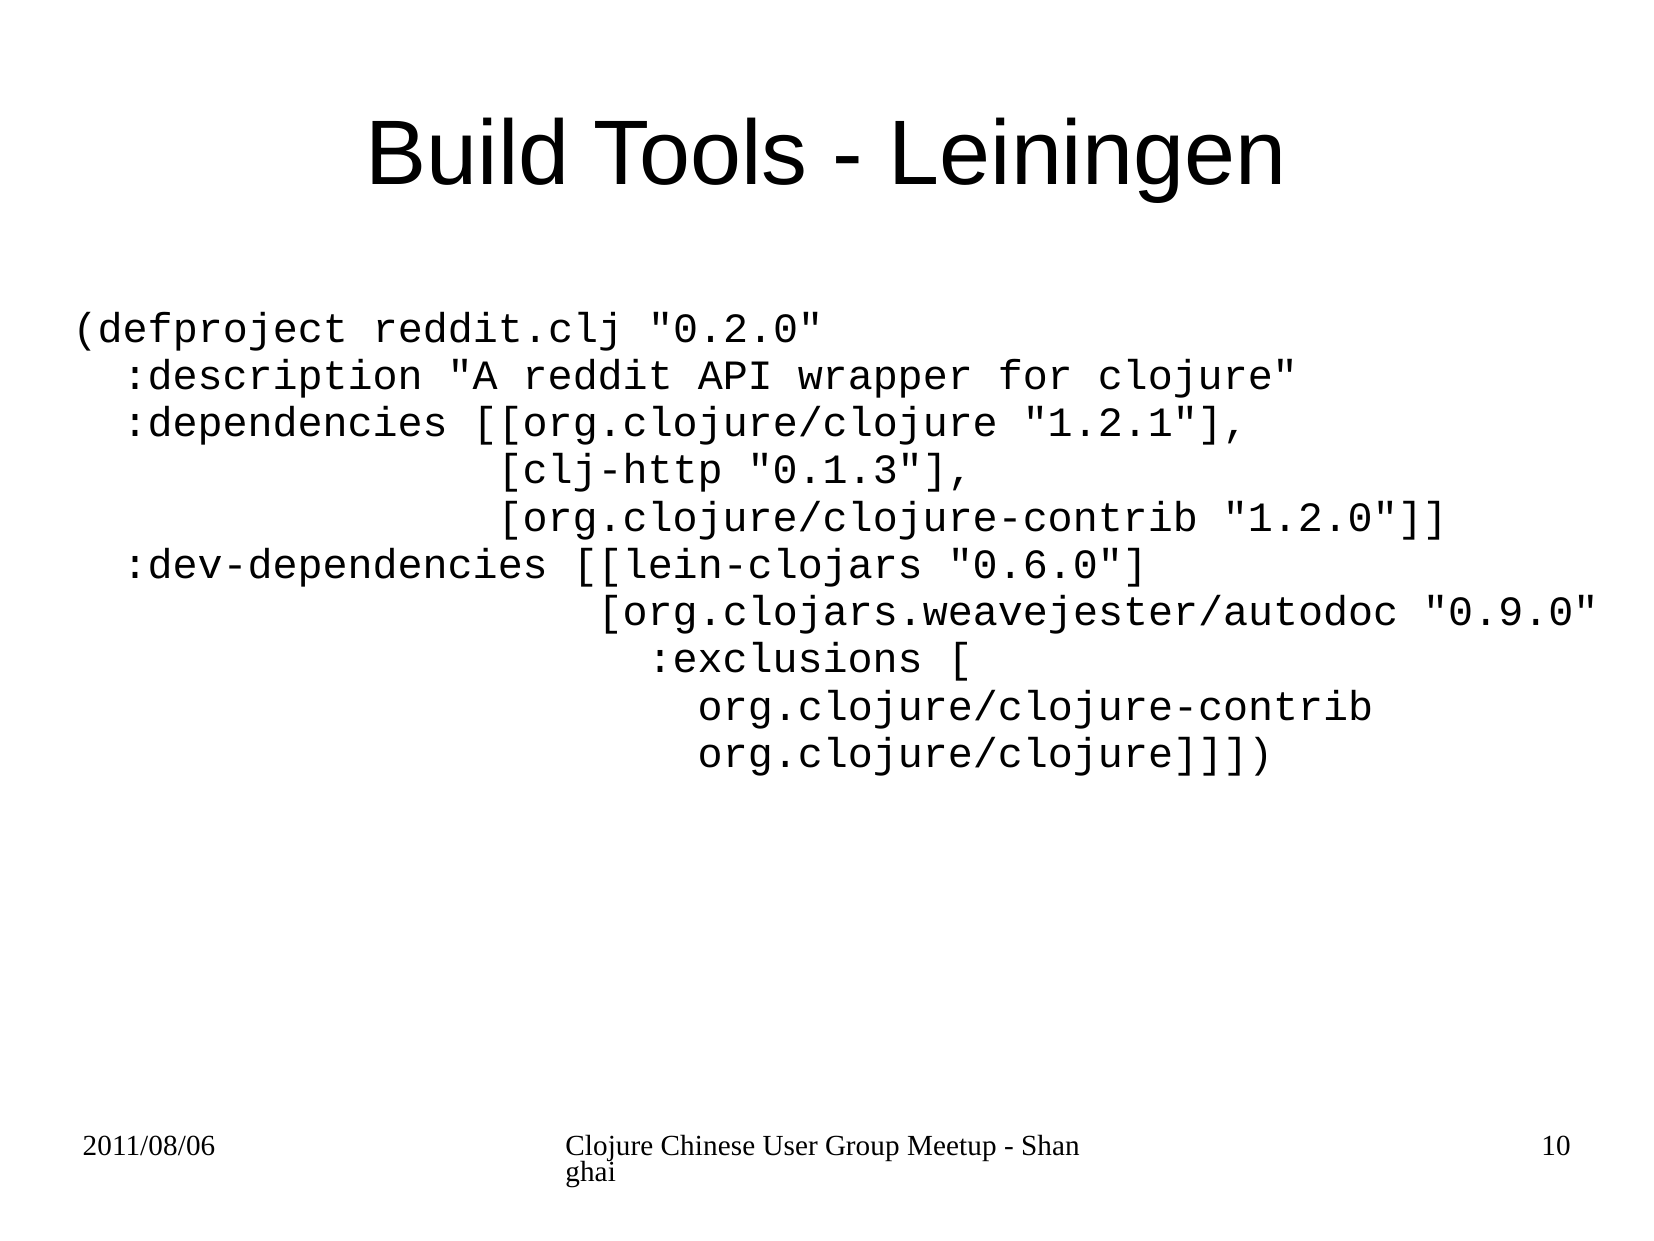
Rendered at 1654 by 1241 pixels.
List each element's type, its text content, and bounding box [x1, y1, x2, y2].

title Build Tools - Leiningen [82, 49, 1571, 257]
text_box (defproject reddit.clj "0.2.0" :description "A reddit API wrapper for clojure" :dependencies [[org.clojure/clojure "1.2.1"], [clj-http "0.1.3"], [org.clojure/clojure-contrib "1.2.0"]] :dev-dependencies [[lein-clojars "0.6.0"] [org.clojars.weavejester/autodoc "0.9.0" :exclusions [ org.clojure/clojure-contrib org.clojure/clojure]]]) [57, 300, 1613, 788]
